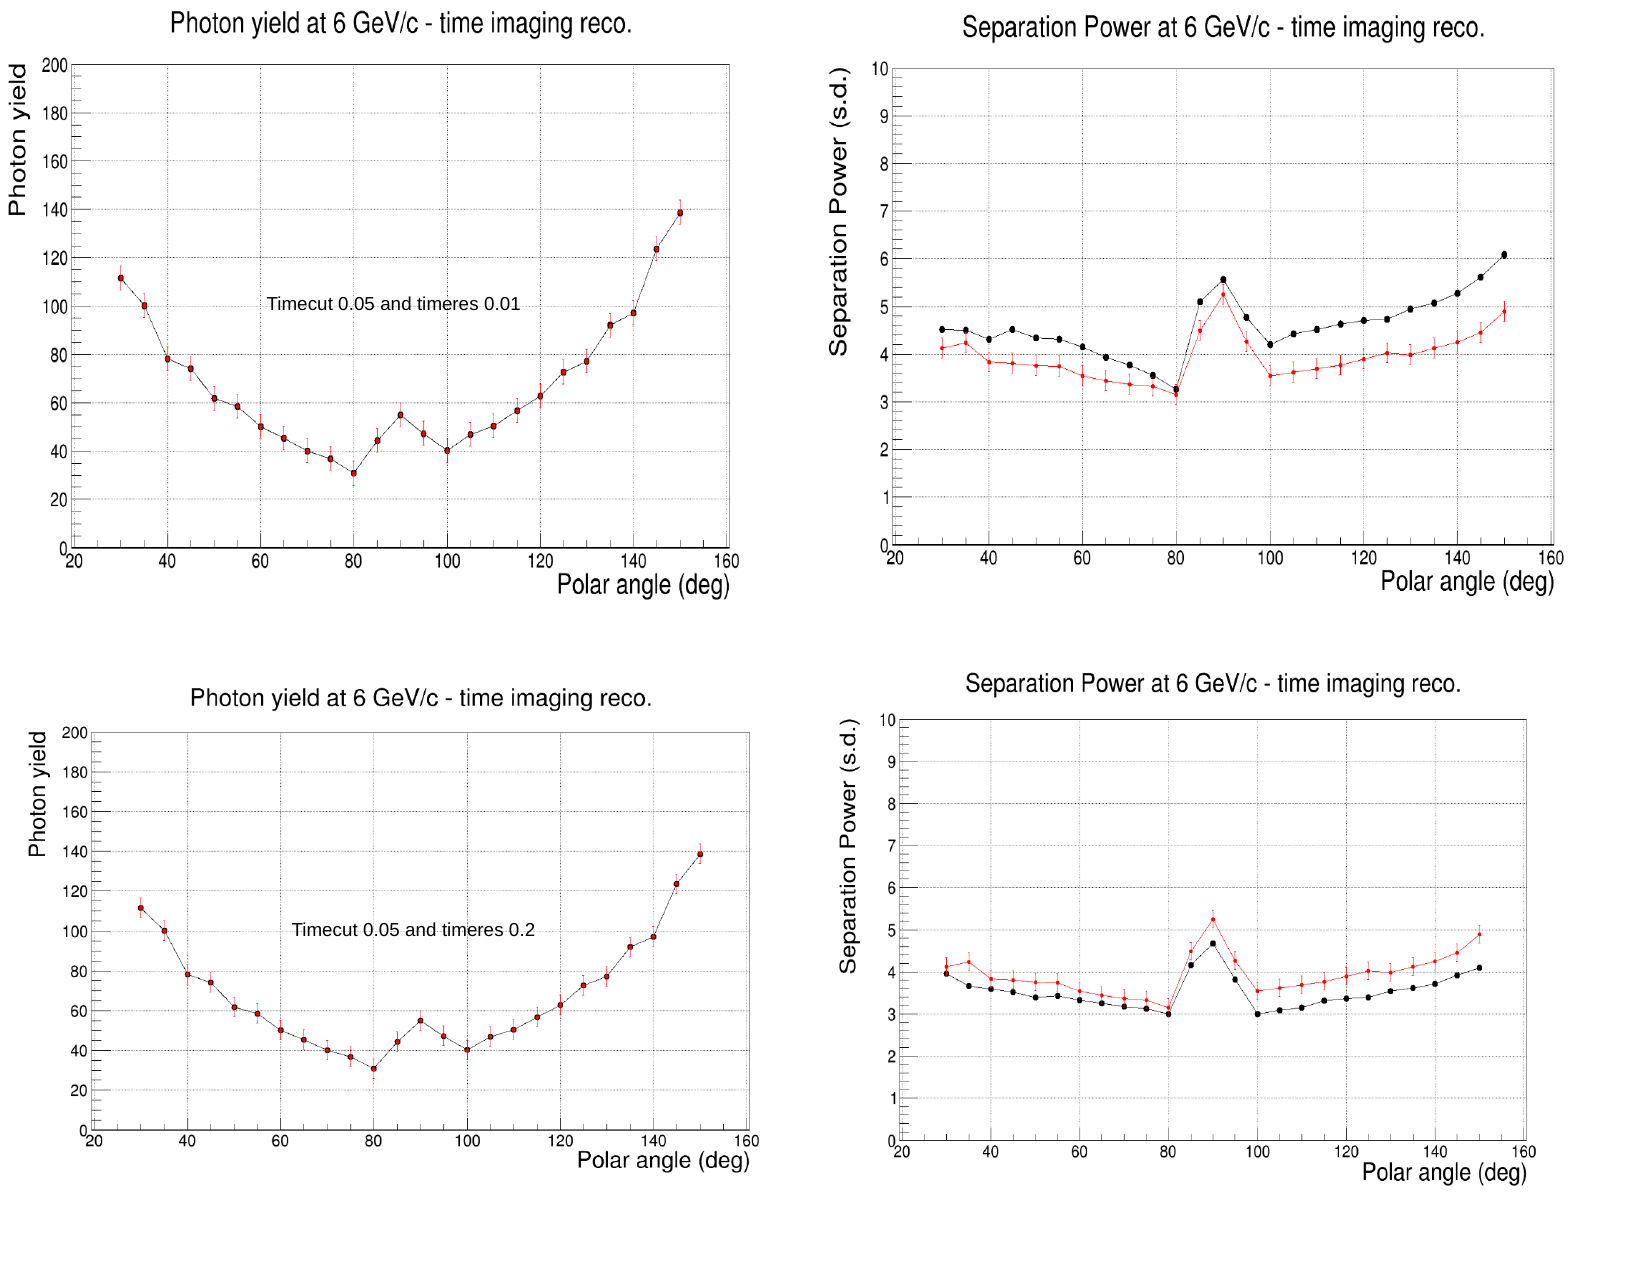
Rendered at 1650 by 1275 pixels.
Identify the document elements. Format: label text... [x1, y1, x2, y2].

text_box Timecut 0.05 and timeres 0.2 [19, 684, 808, 1173]
picture [825, 670, 1538, 1189]
picture [814, 12, 1566, 601]
text_box Timecut 0.05 and timeres 0.01 [0, 6, 788, 600]
